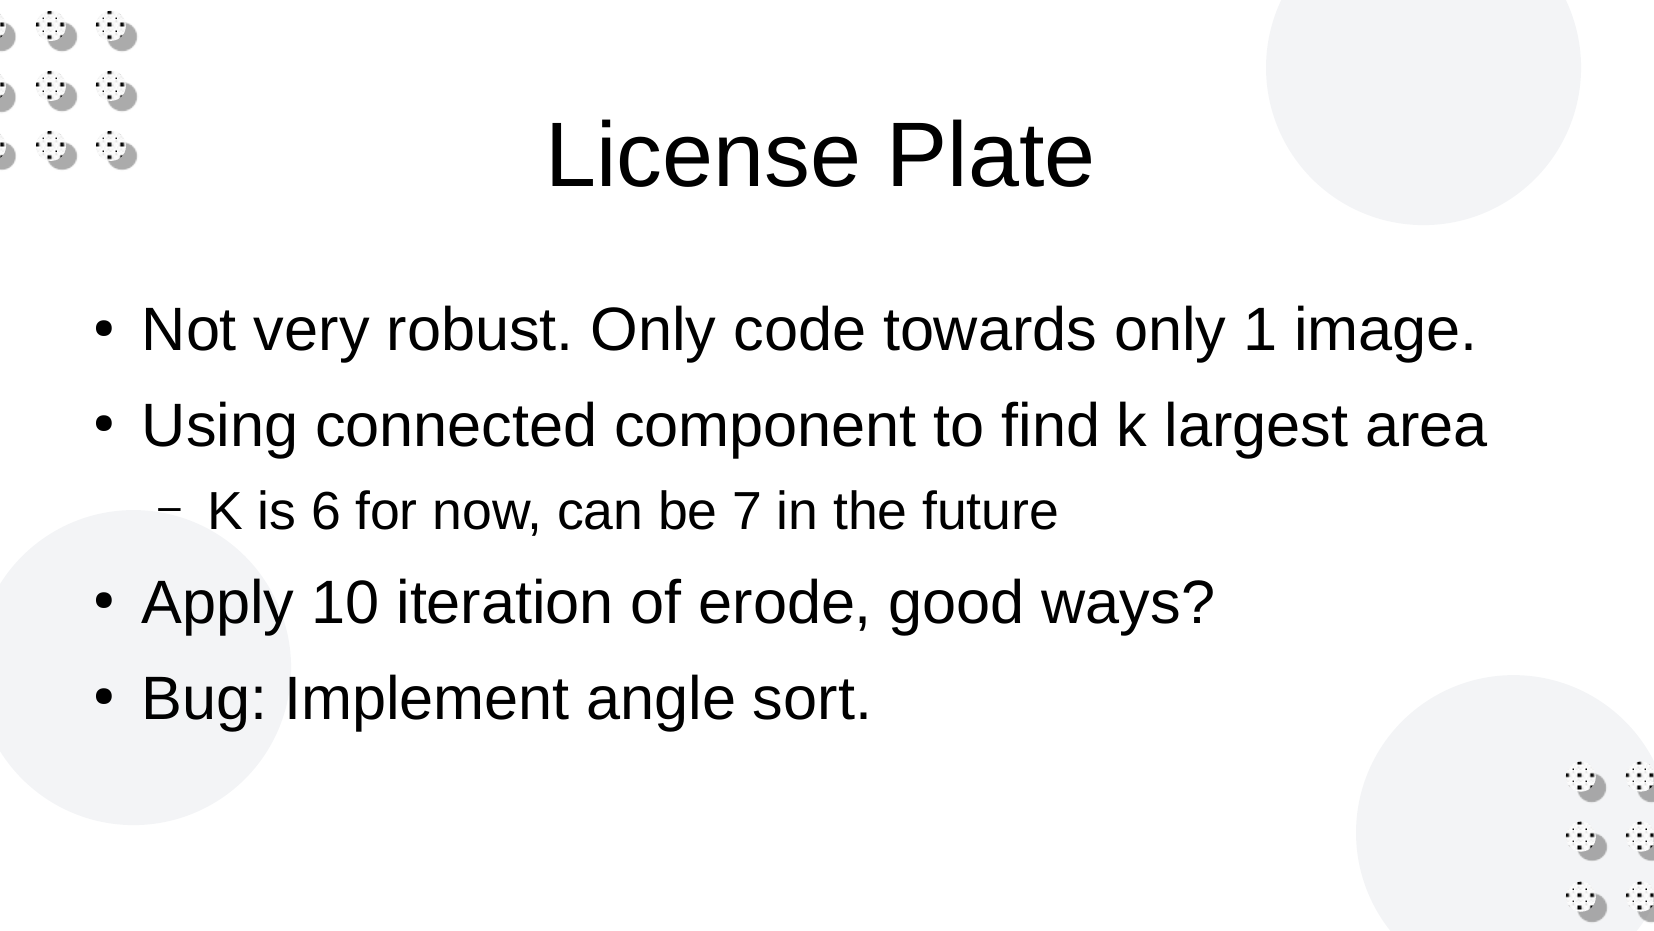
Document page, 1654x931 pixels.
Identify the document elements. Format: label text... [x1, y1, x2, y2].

picture [1565, 761, 1596, 792]
picture [1565, 821, 1596, 852]
list Not very robust. Only code towards only 1 image. Using connected component to find k largest area K is 6 for now, can be 7 in the future Apply 10 iteration of erode, good ways? Bug: Implement angle sort. [76, 295, 1565, 835]
picture [0, 133, 7, 159]
picture [1625, 821, 1654, 852]
picture [35, 10, 66, 41]
title License Plate [76, 76, 1565, 233]
picture [1565, 881, 1596, 912]
picture [0, 13, 6, 38]
picture [1625, 761, 1654, 792]
picture [0, 74, 6, 99]
picture [35, 130, 67, 161]
picture [1625, 881, 1654, 912]
picture [99, 70, 123, 76]
picture [35, 70, 66, 101]
picture [95, 10, 126, 41]
